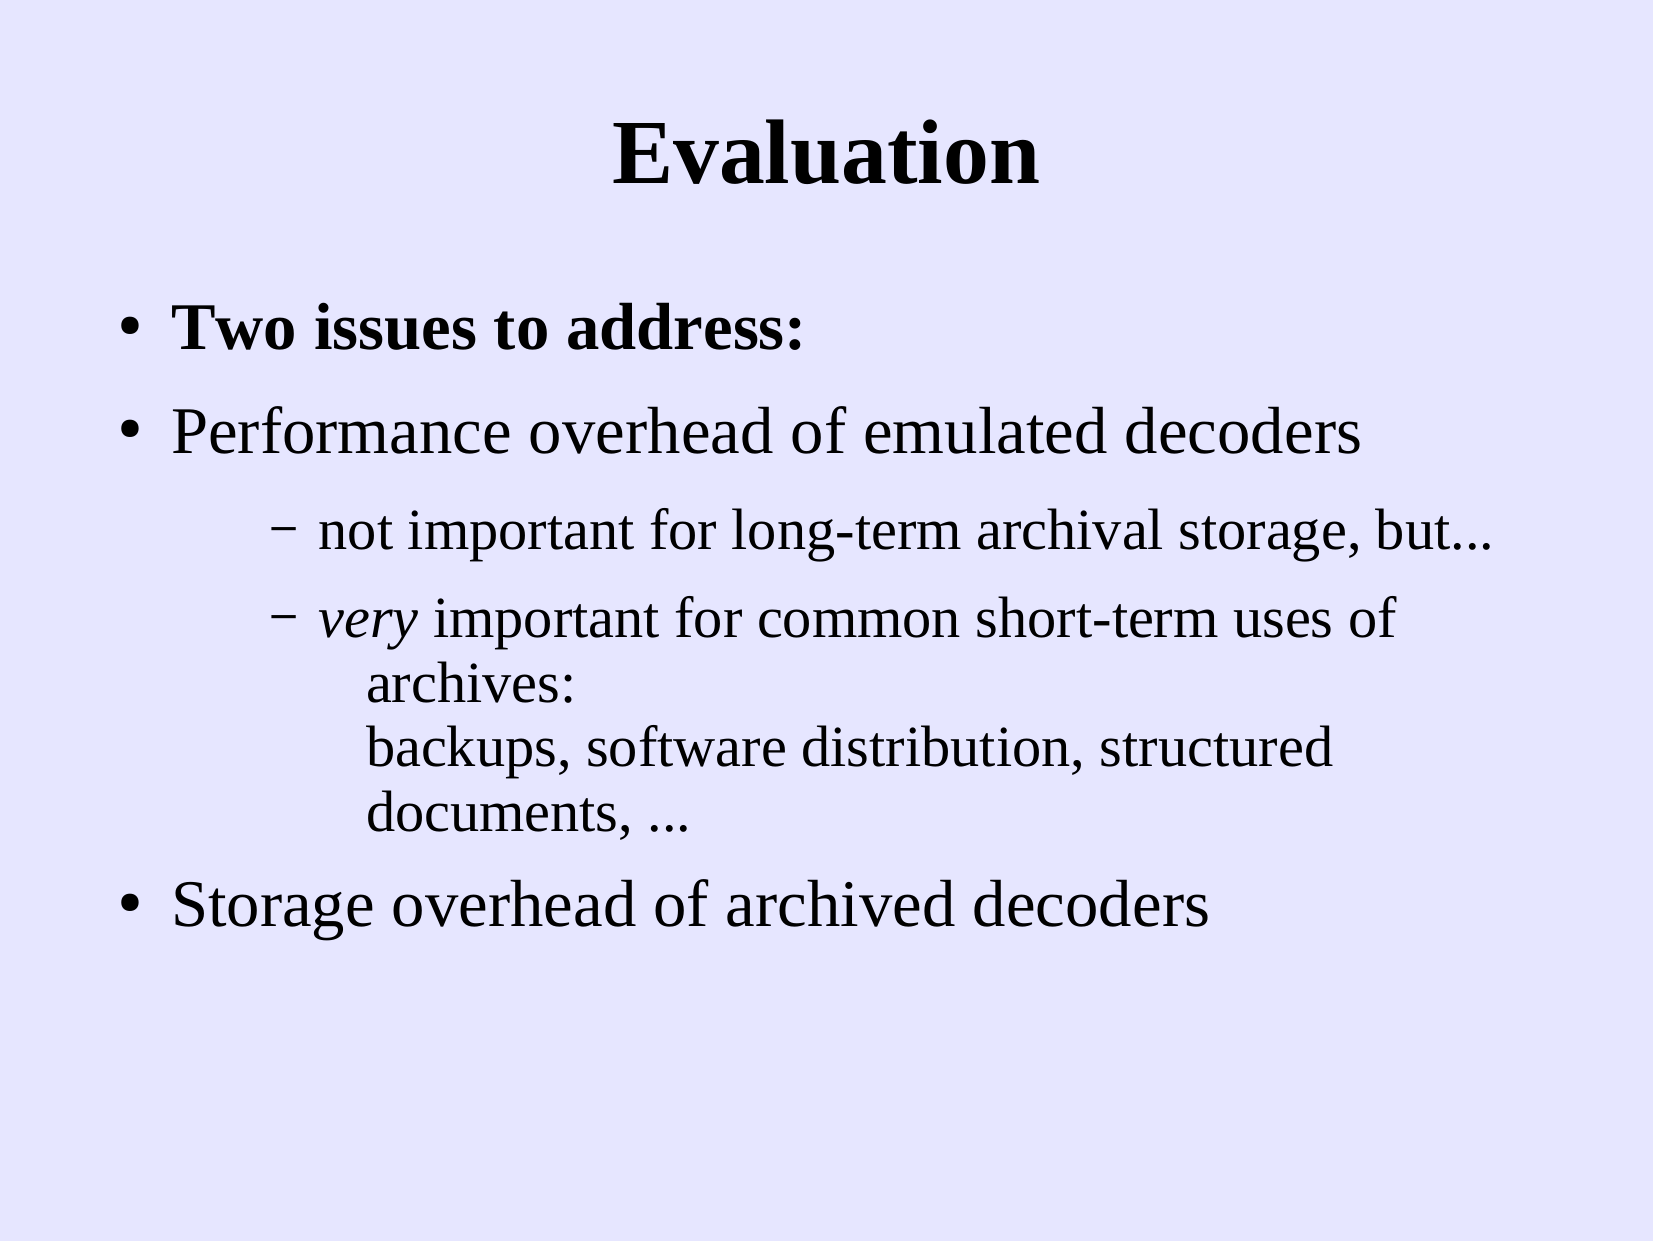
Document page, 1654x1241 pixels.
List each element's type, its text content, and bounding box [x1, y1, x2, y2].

list Two issues to address: Performance overhead of emulated decoders not important for long-term archival storage, but... very important for common short-term uses of archives: backups, software distribution, structured documents, ... Storage overhead of archived decoders [82, 290, 1571, 1109]
title Evaluation [82, 49, 1571, 257]
